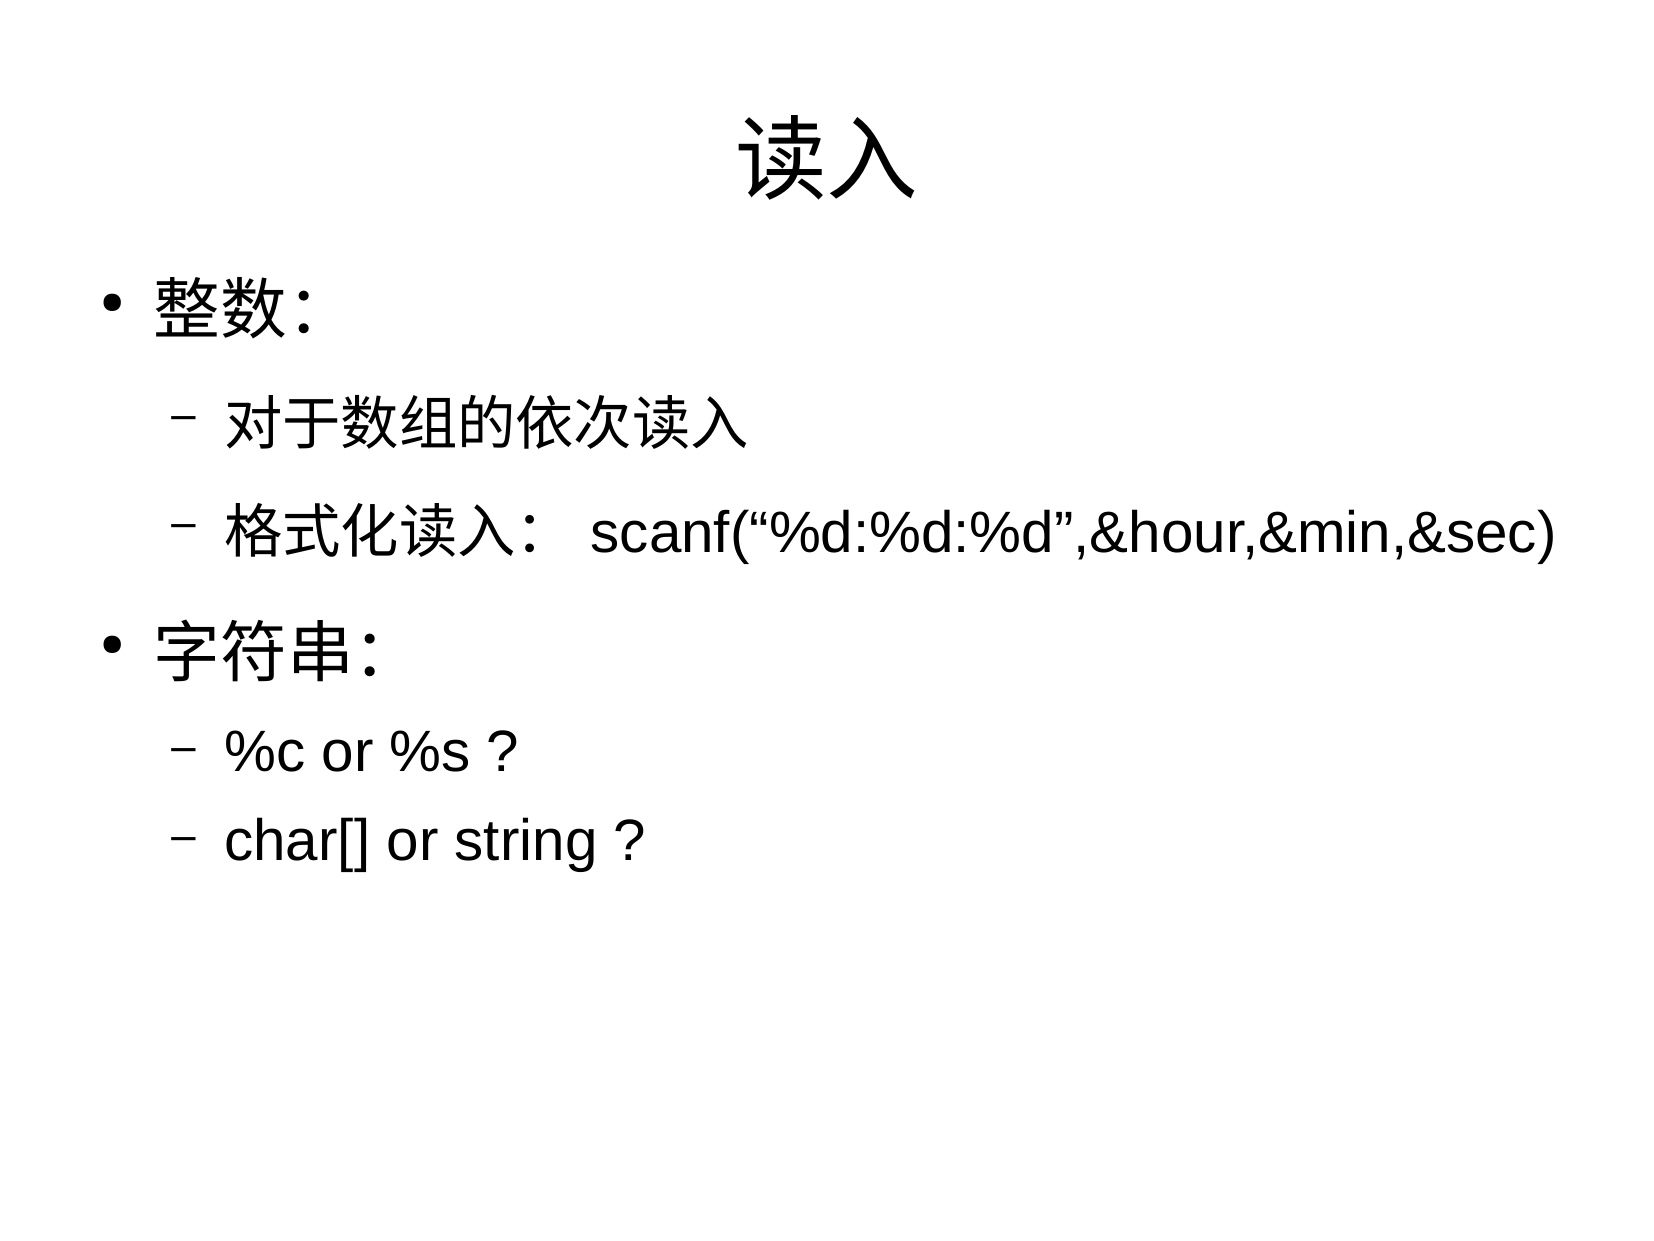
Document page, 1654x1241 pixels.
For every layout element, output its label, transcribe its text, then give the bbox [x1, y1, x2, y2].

list 整数： 对于数组的依次读入 格式化读入：scanf(“%d:%d:%d”,&hour,&min,&sec) 字符串： %c or %s ? char[] or string ? [82, 256, 1571, 1217]
title 读入 [82, 49, 1571, 256]
